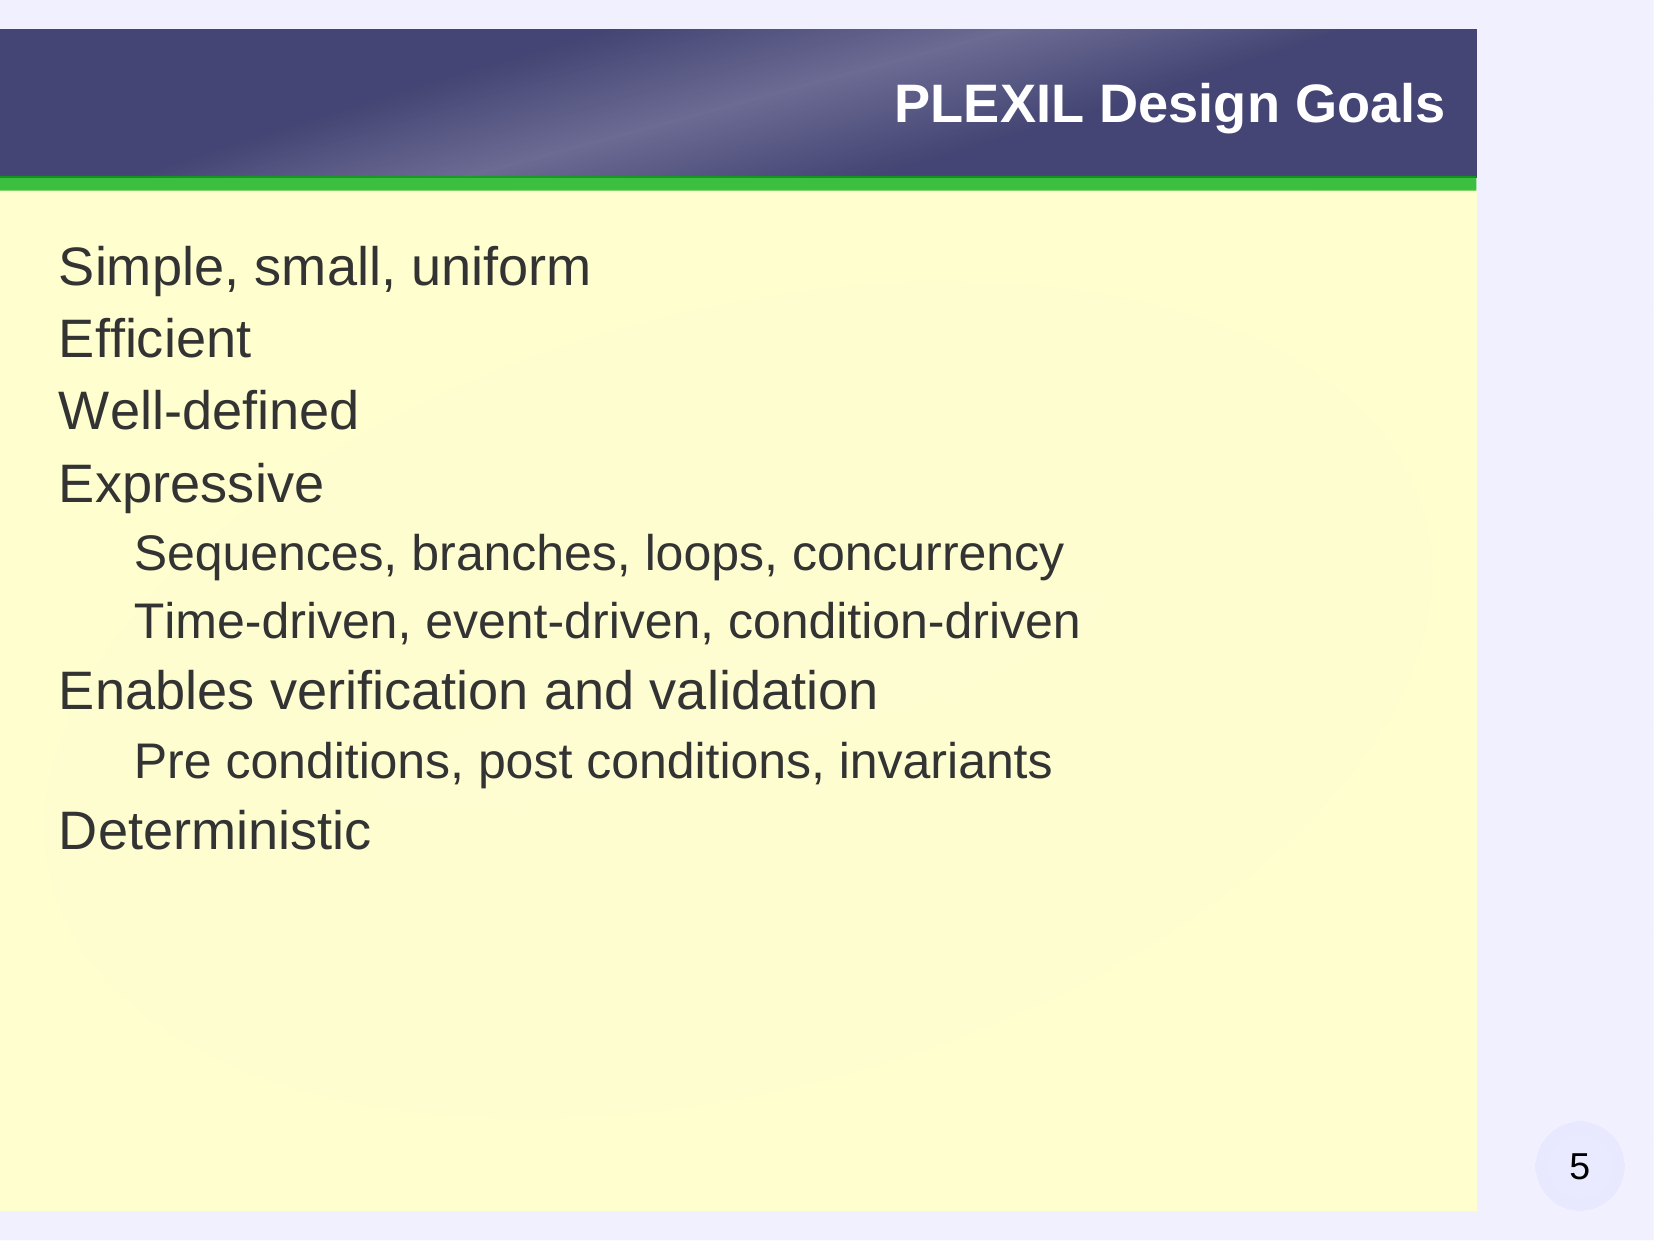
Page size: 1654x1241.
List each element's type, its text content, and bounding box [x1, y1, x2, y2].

title PLEXIL Design Goals [29, 59, 1447, 148]
list Simple, small, uniform Efficient Well-defined Expressive Sequences, branches, loops, concurrency Time-driven, event-driven, condition-driven Enables verification and validation Pre conditions, post conditions, invariants Deterministic [59, 236, 1418, 1182]
